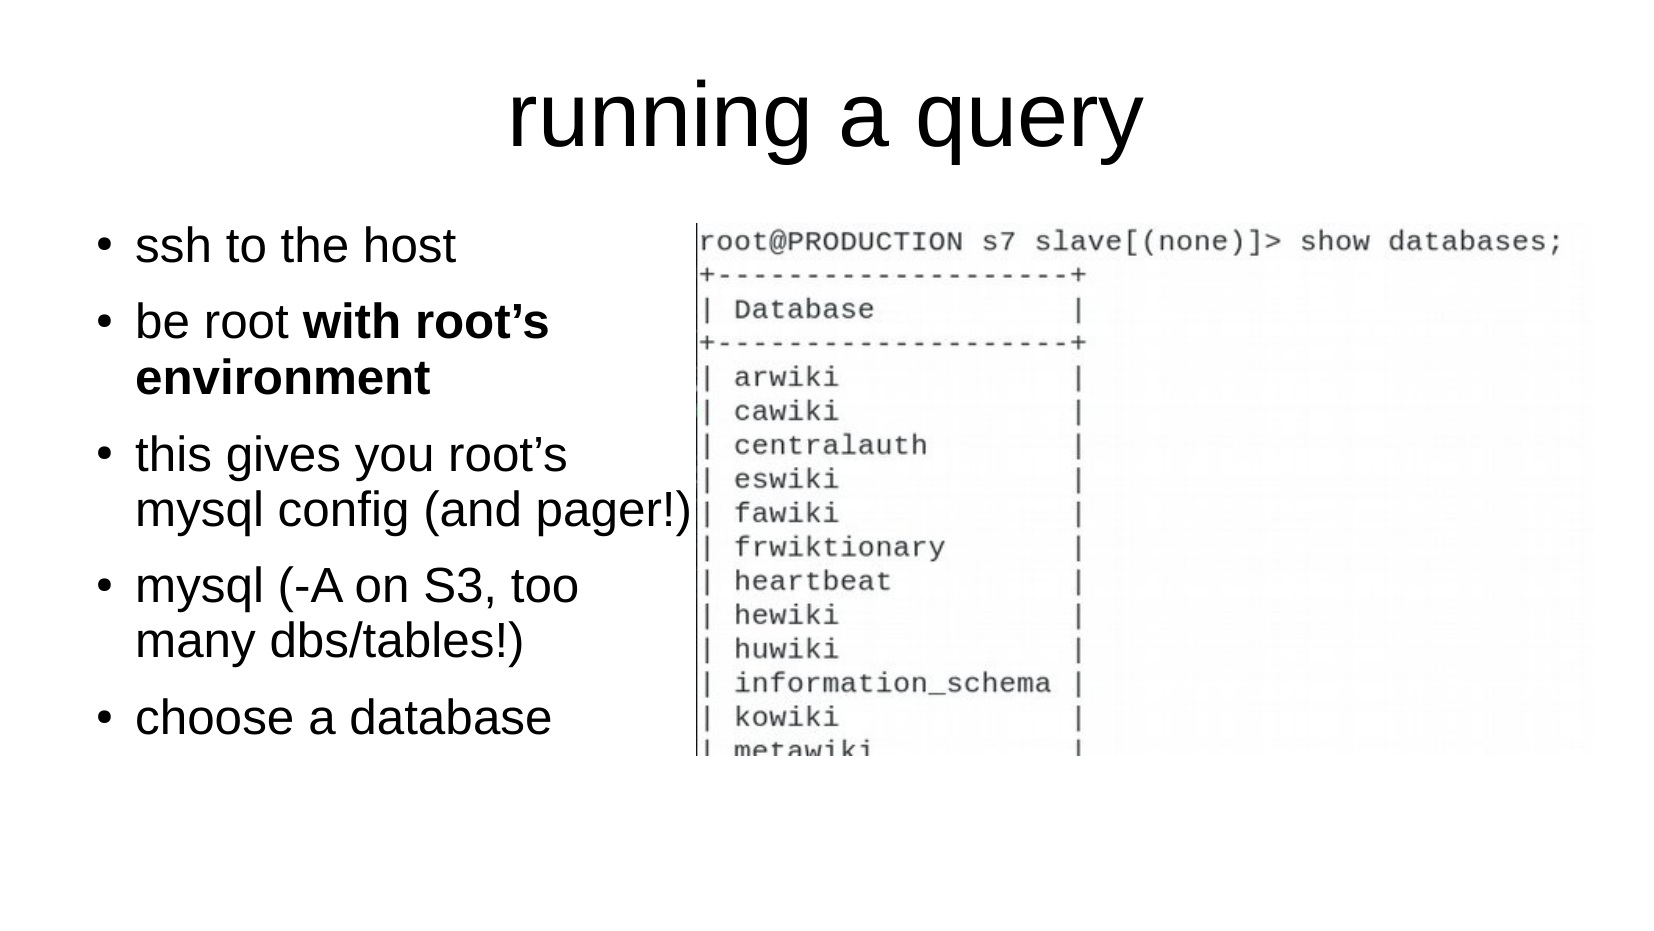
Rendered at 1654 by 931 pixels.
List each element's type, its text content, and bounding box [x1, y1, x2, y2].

title running a query [82, 37, 1571, 193]
picture [696, 223, 1595, 756]
list ssh to the host be root with root’s environment this gives you root’s mysql config (and pager!) mysql (-A on S3, too many dbs/tables!) choose a database [82, 217, 697, 758]
